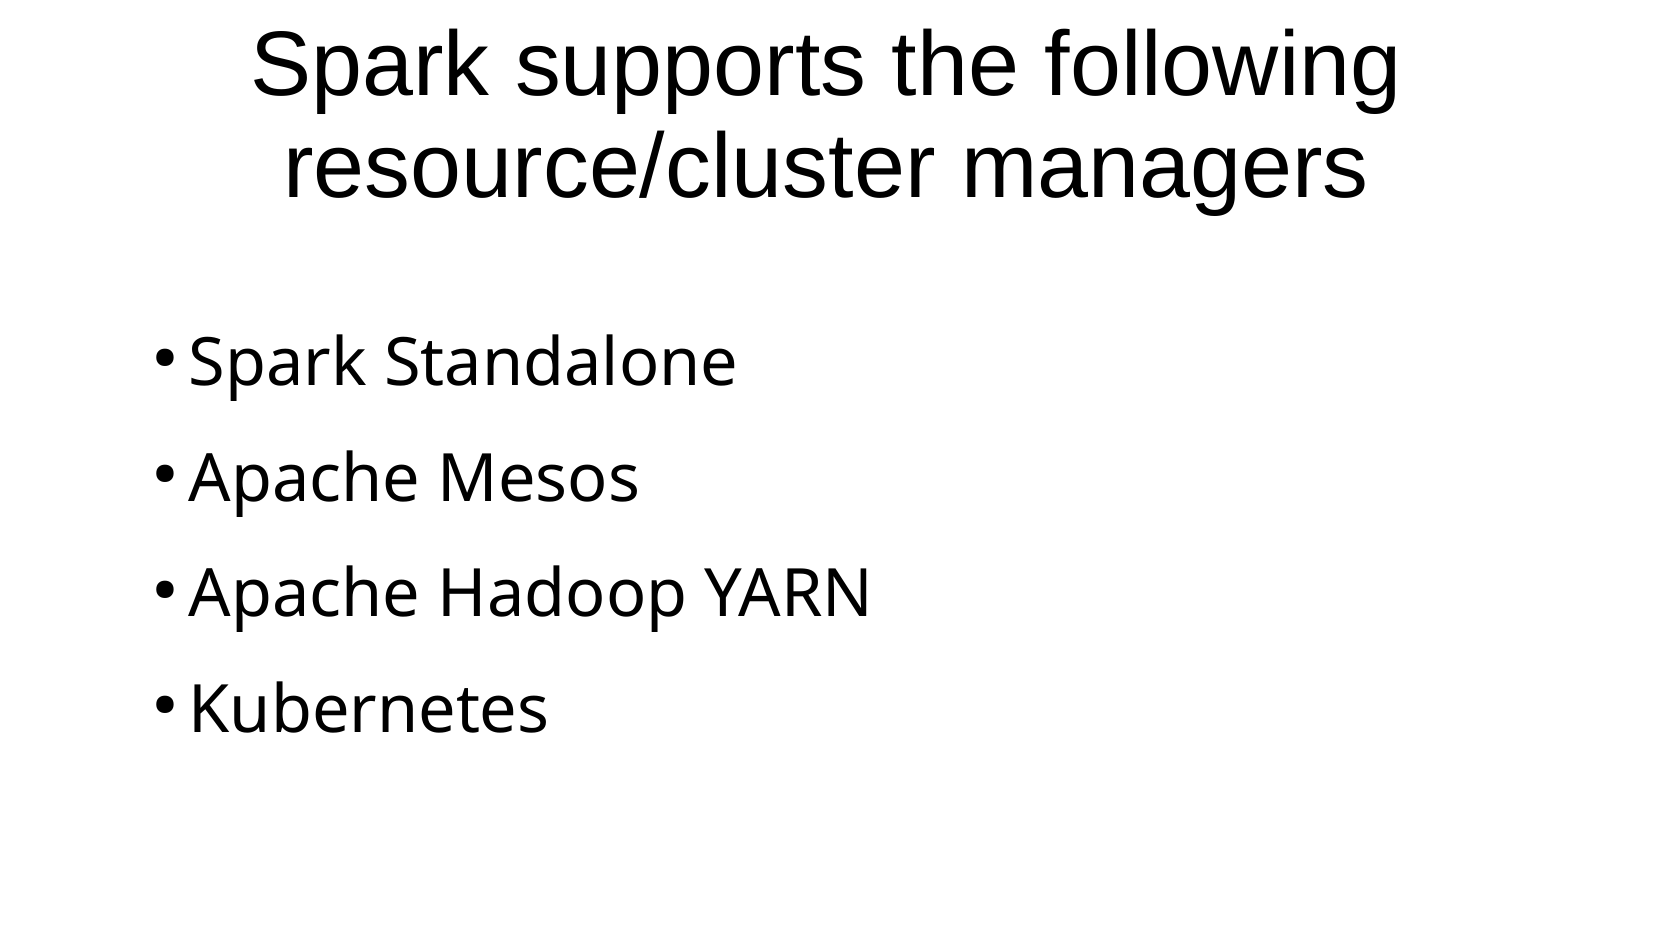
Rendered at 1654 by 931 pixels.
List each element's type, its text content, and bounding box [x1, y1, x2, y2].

title Spark supports the following resource/cluster managers [82, 12, 1571, 218]
text_box Spark Standalone Apache Mesos Apache Hadoop YARN Kubernetes [138, 307, 922, 663]
